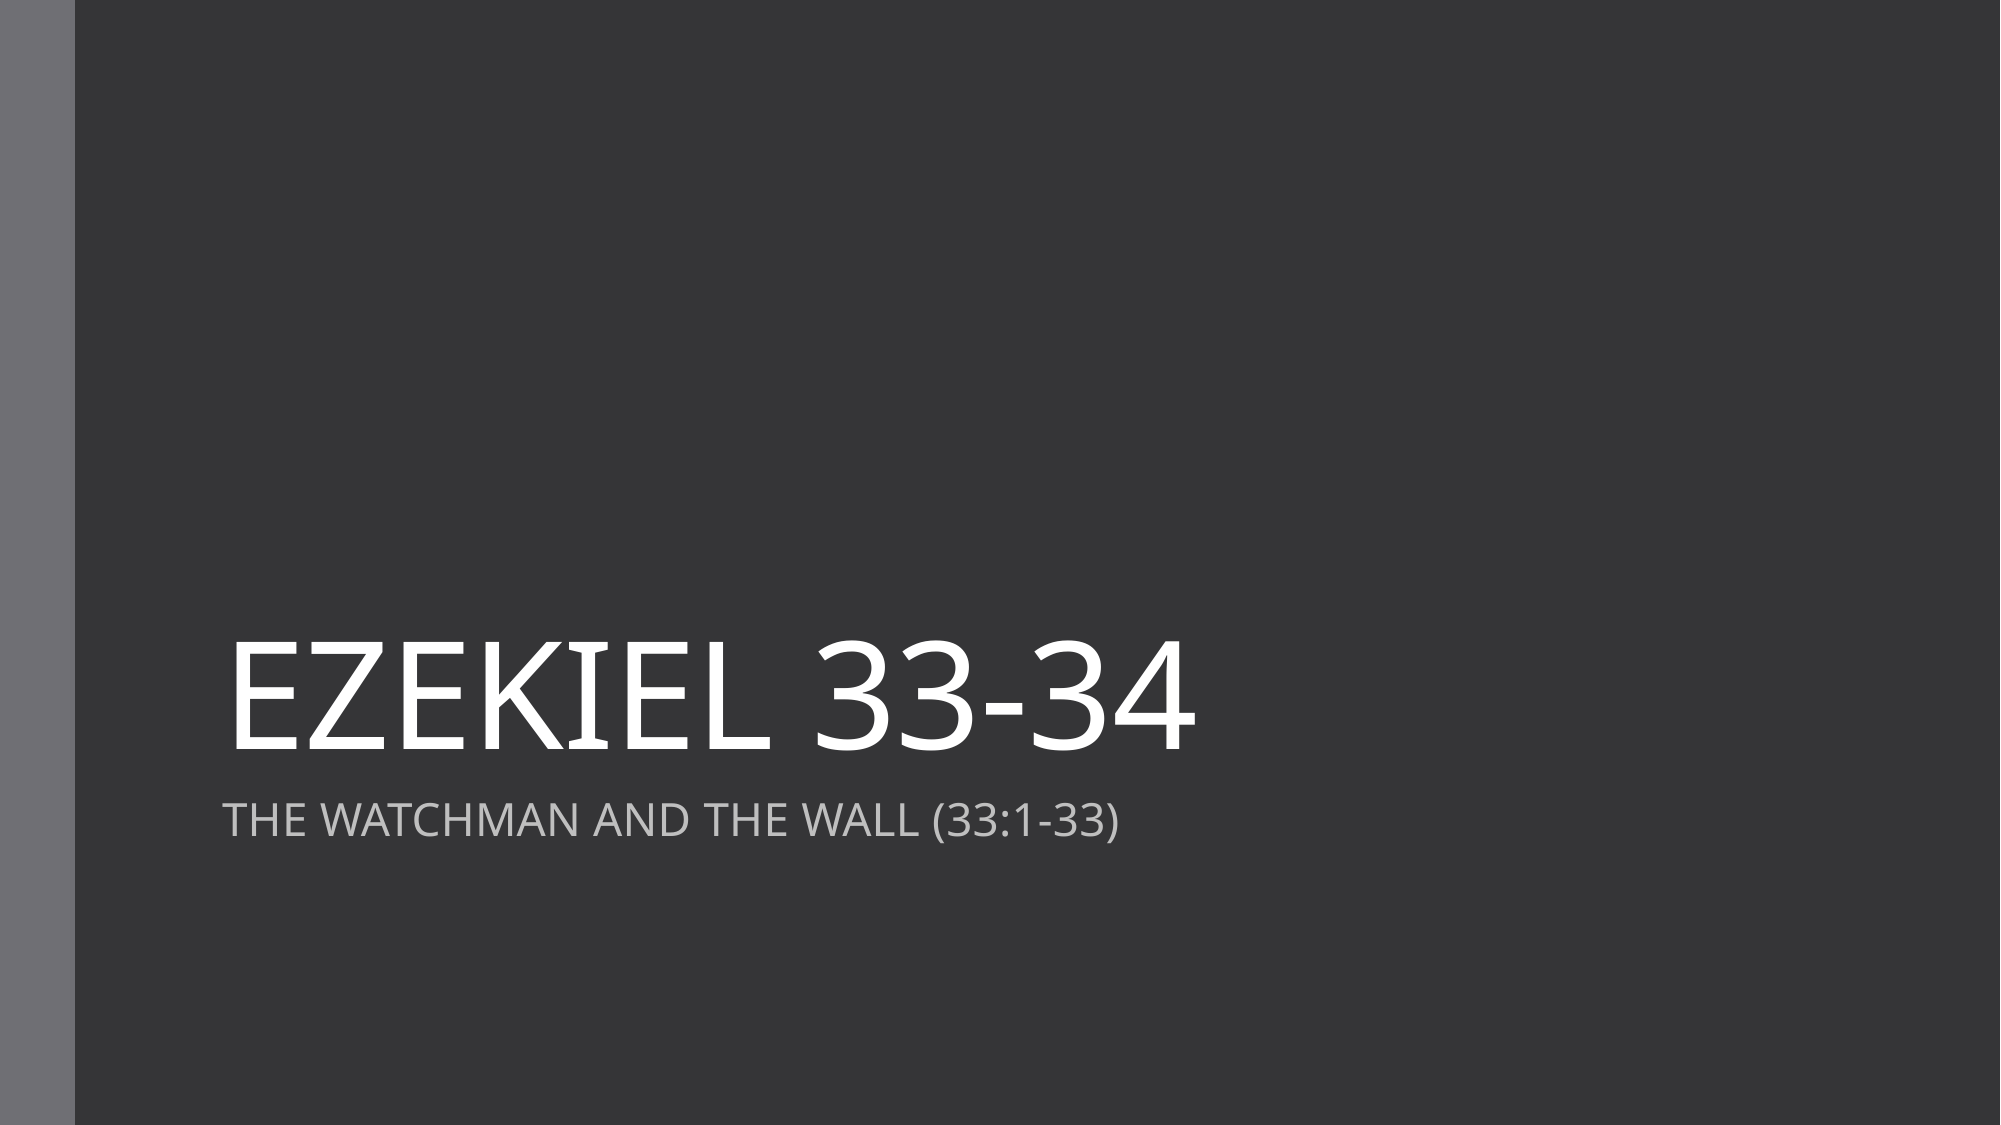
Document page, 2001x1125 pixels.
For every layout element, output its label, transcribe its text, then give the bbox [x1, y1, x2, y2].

title EZEKIEL 33-34 [206, 124, 1752, 787]
subtitle THE WATCHMAN AND THE WALL (33:1-33) [206, 787, 1752, 1066]
